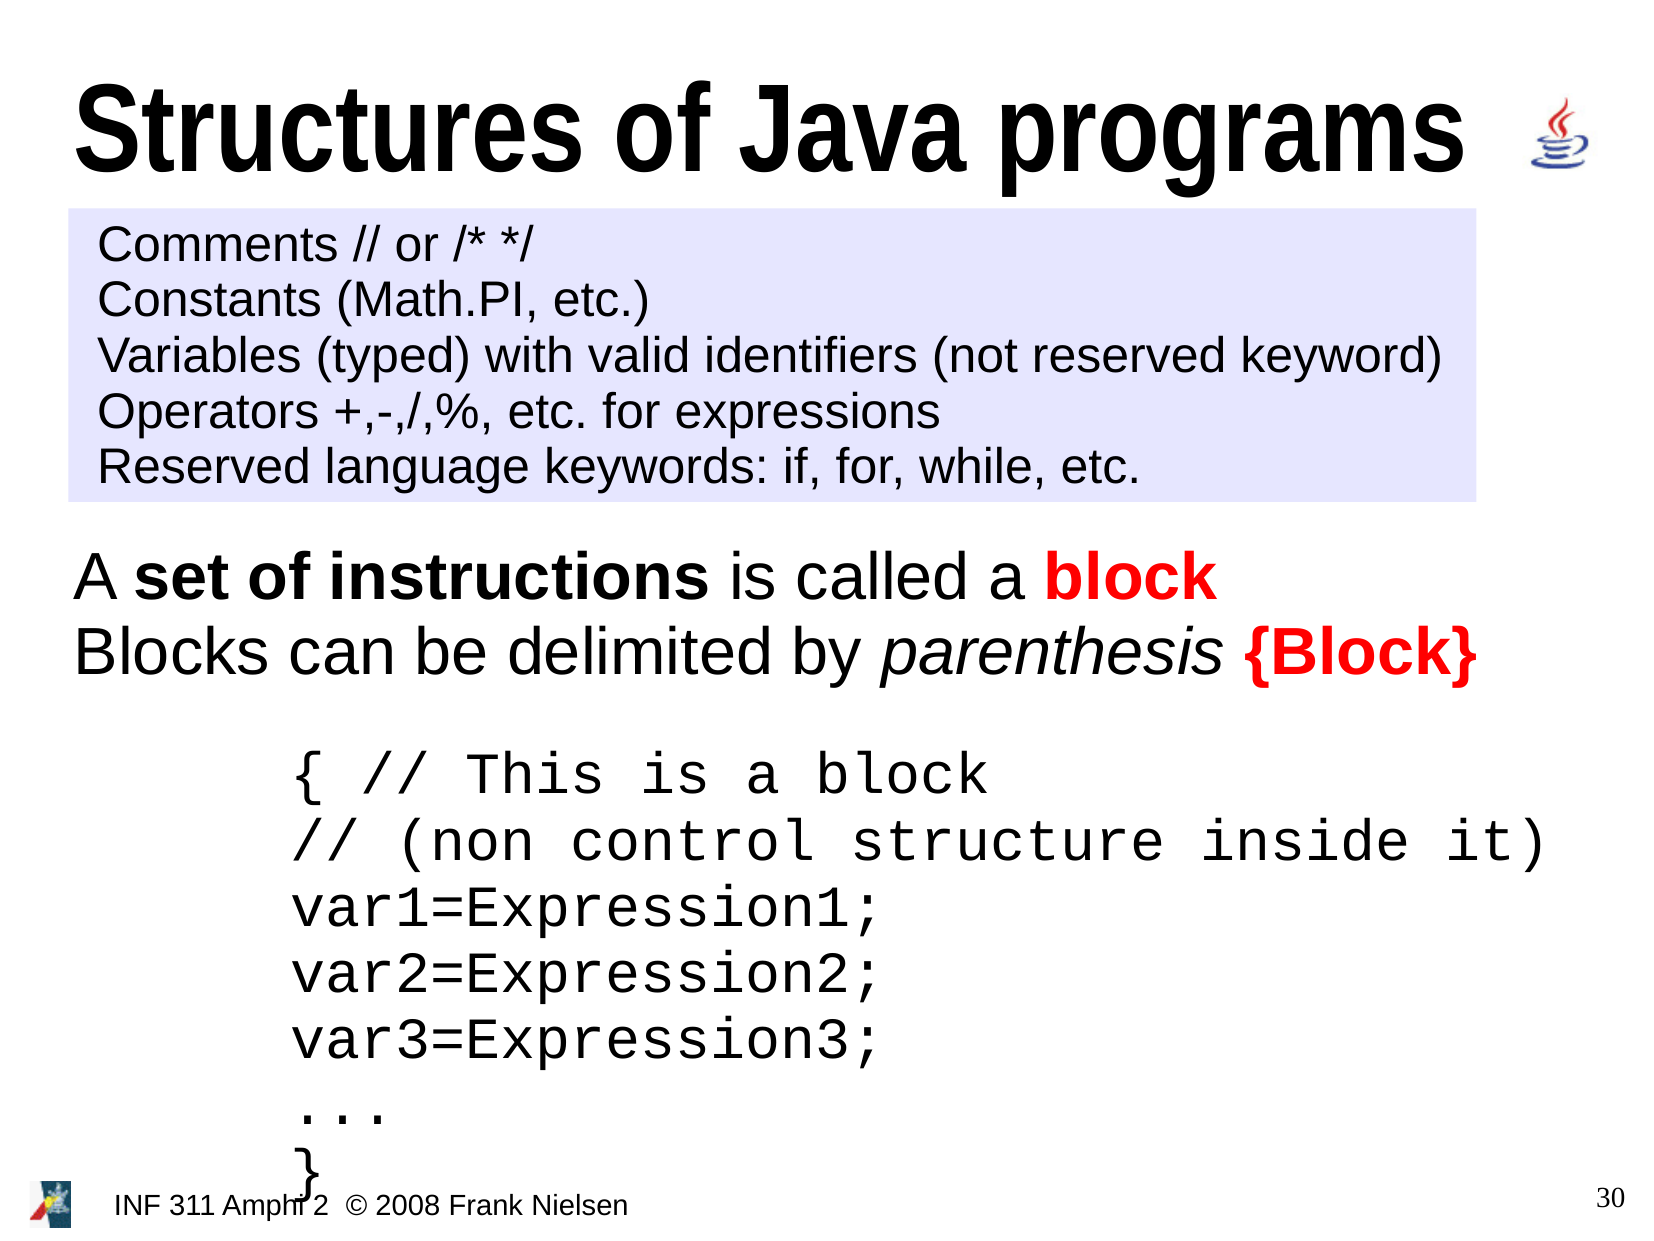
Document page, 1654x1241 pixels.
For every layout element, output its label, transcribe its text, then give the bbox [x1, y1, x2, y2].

picture [1522, 93, 1601, 172]
text_box A set of instructions is called a block Blocks can be delimited by parenthesis {Block} [59, 531, 1493, 696]
text_box { // This is a block // (non control structure inside it) var1=Expression1; var2=Expression2; var3=Expression3; ... } [275, 738, 1565, 1193]
text_box Structures of Java programs [59, 47, 1512, 205]
picture [29, 1181, 71, 1228]
text_box Comments // or /* */ Constants (Math.PI, etc.) Variables (typed) with valid identifiers (not reserved keyword) Operators +,-,/,%, etc. for expressions Reserved language keywords: if, for, while, etc. [68, 208, 1477, 502]
